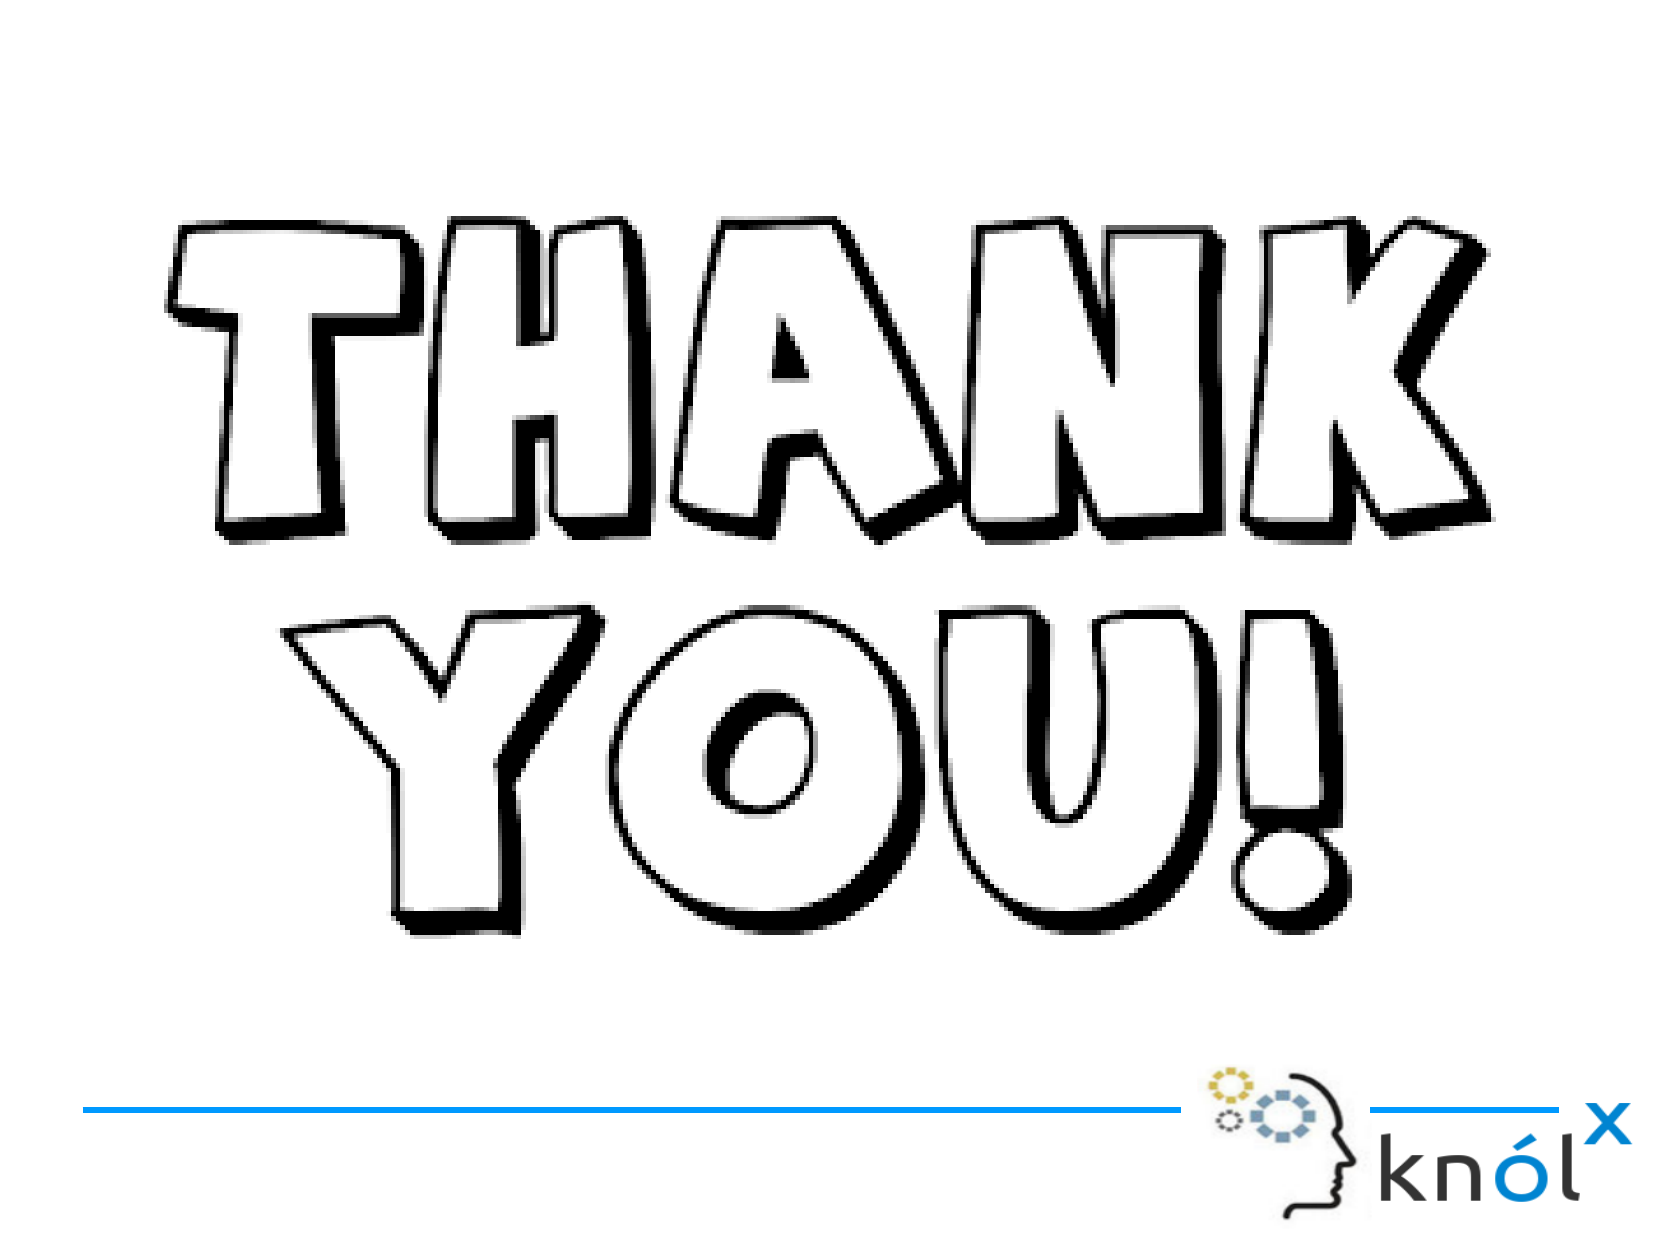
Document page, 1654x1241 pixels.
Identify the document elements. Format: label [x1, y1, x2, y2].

picture [141, 179, 1524, 963]
picture [1196, 1064, 1643, 1229]
